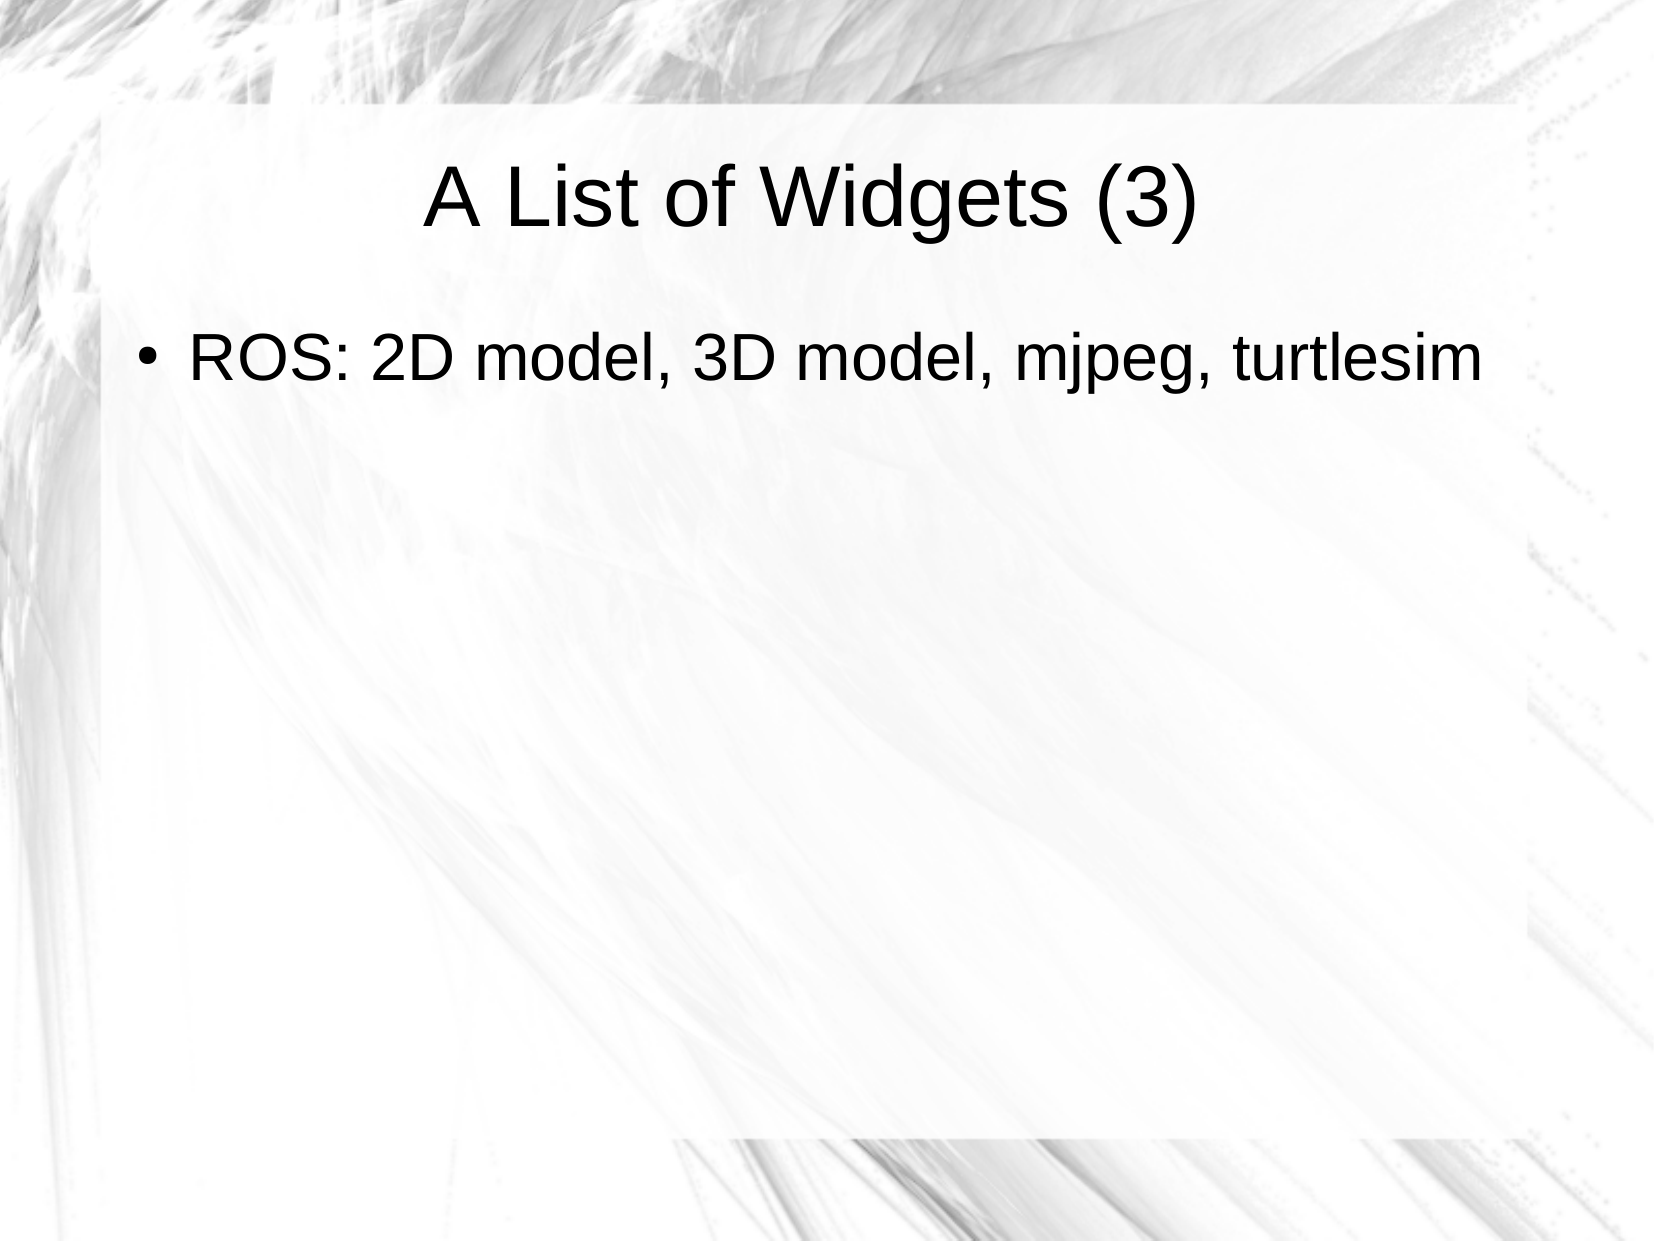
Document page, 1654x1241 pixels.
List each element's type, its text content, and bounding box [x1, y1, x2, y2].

title A List of Widgets (3) [118, 112, 1506, 281]
picture [0, 0, 1654, 1241]
list ROS: 2D model, 3D model, mjpeg, turtlesim [118, 319, 1571, 1039]
